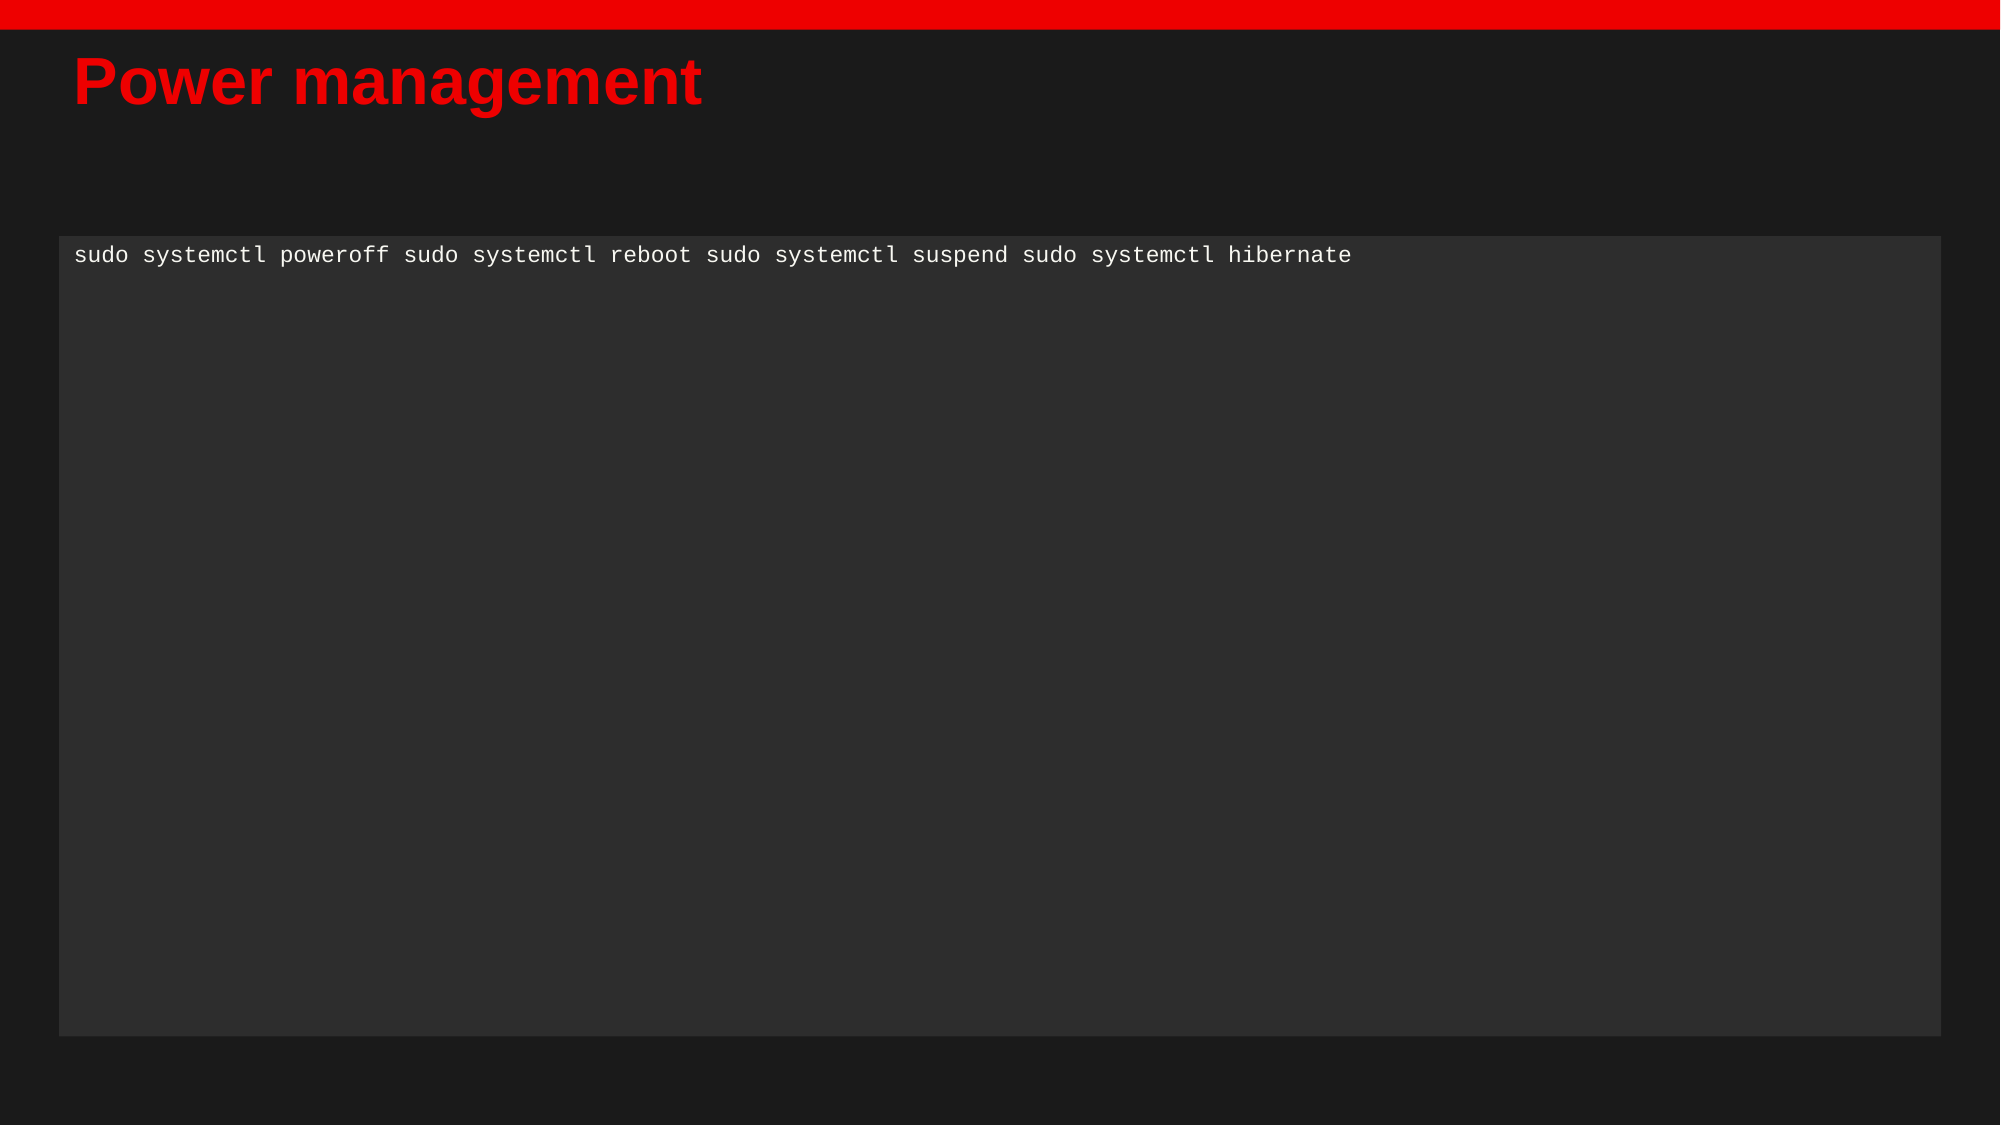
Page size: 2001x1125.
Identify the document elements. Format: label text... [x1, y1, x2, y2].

text_box sudo systemctl poweroff sudo systemctl reboot sudo systemctl suspend sudo systemctl hibernate [59, 236, 1942, 1037]
text_box Power management [59, 36, 1942, 208]
text_box [0, 0, 2001, 30]
